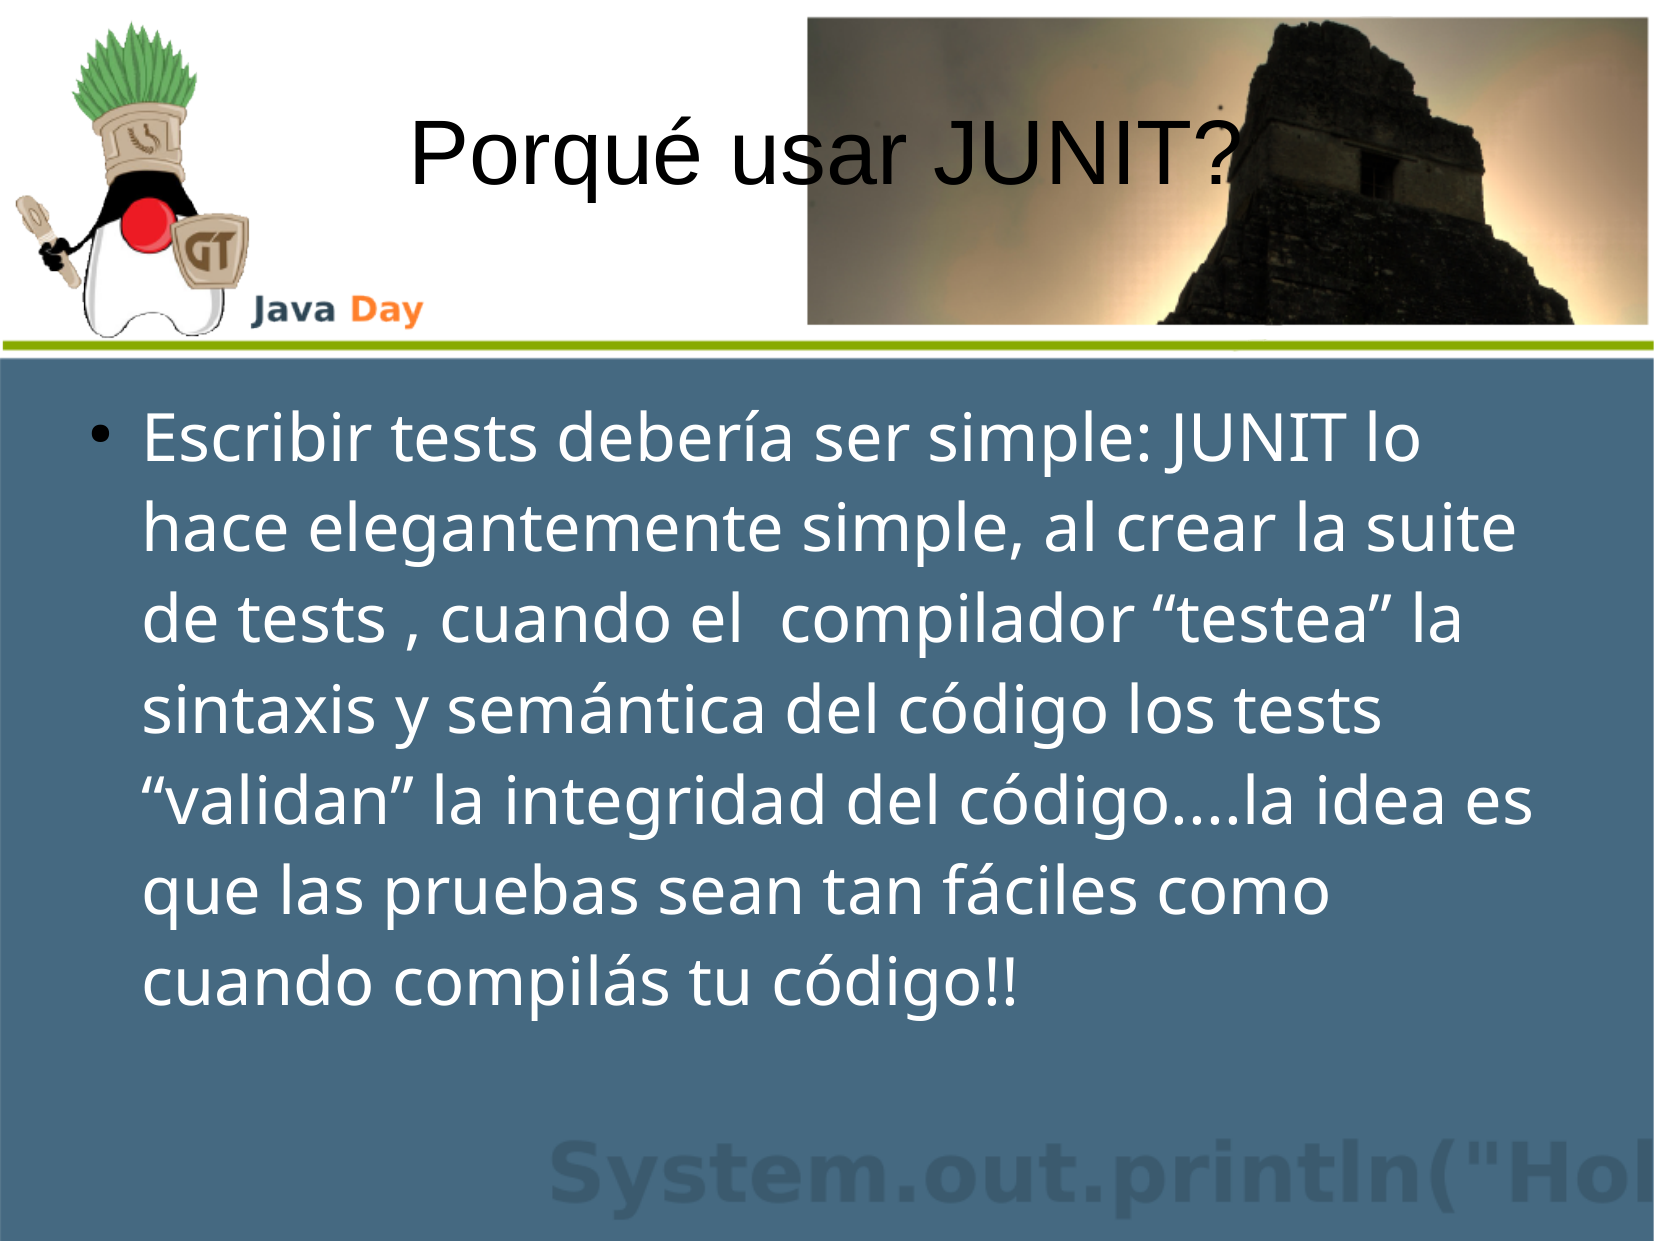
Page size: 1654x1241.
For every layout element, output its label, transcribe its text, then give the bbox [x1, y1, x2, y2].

title Porqué usar JUNIT? [82, 49, 1571, 257]
list Escribir tests debería ser simple: JUNIT lo hace elegantemente simple, al crear la suite de tests , cuando el compilador “testea” la sintaxis y semántica del código los tests “validan” la integridad del código....la idea es que las pruebas sean tan fáciles como cuando compilás tu código!! [70, 389, 1559, 1209]
picture [0, 0, 1654, 1241]
